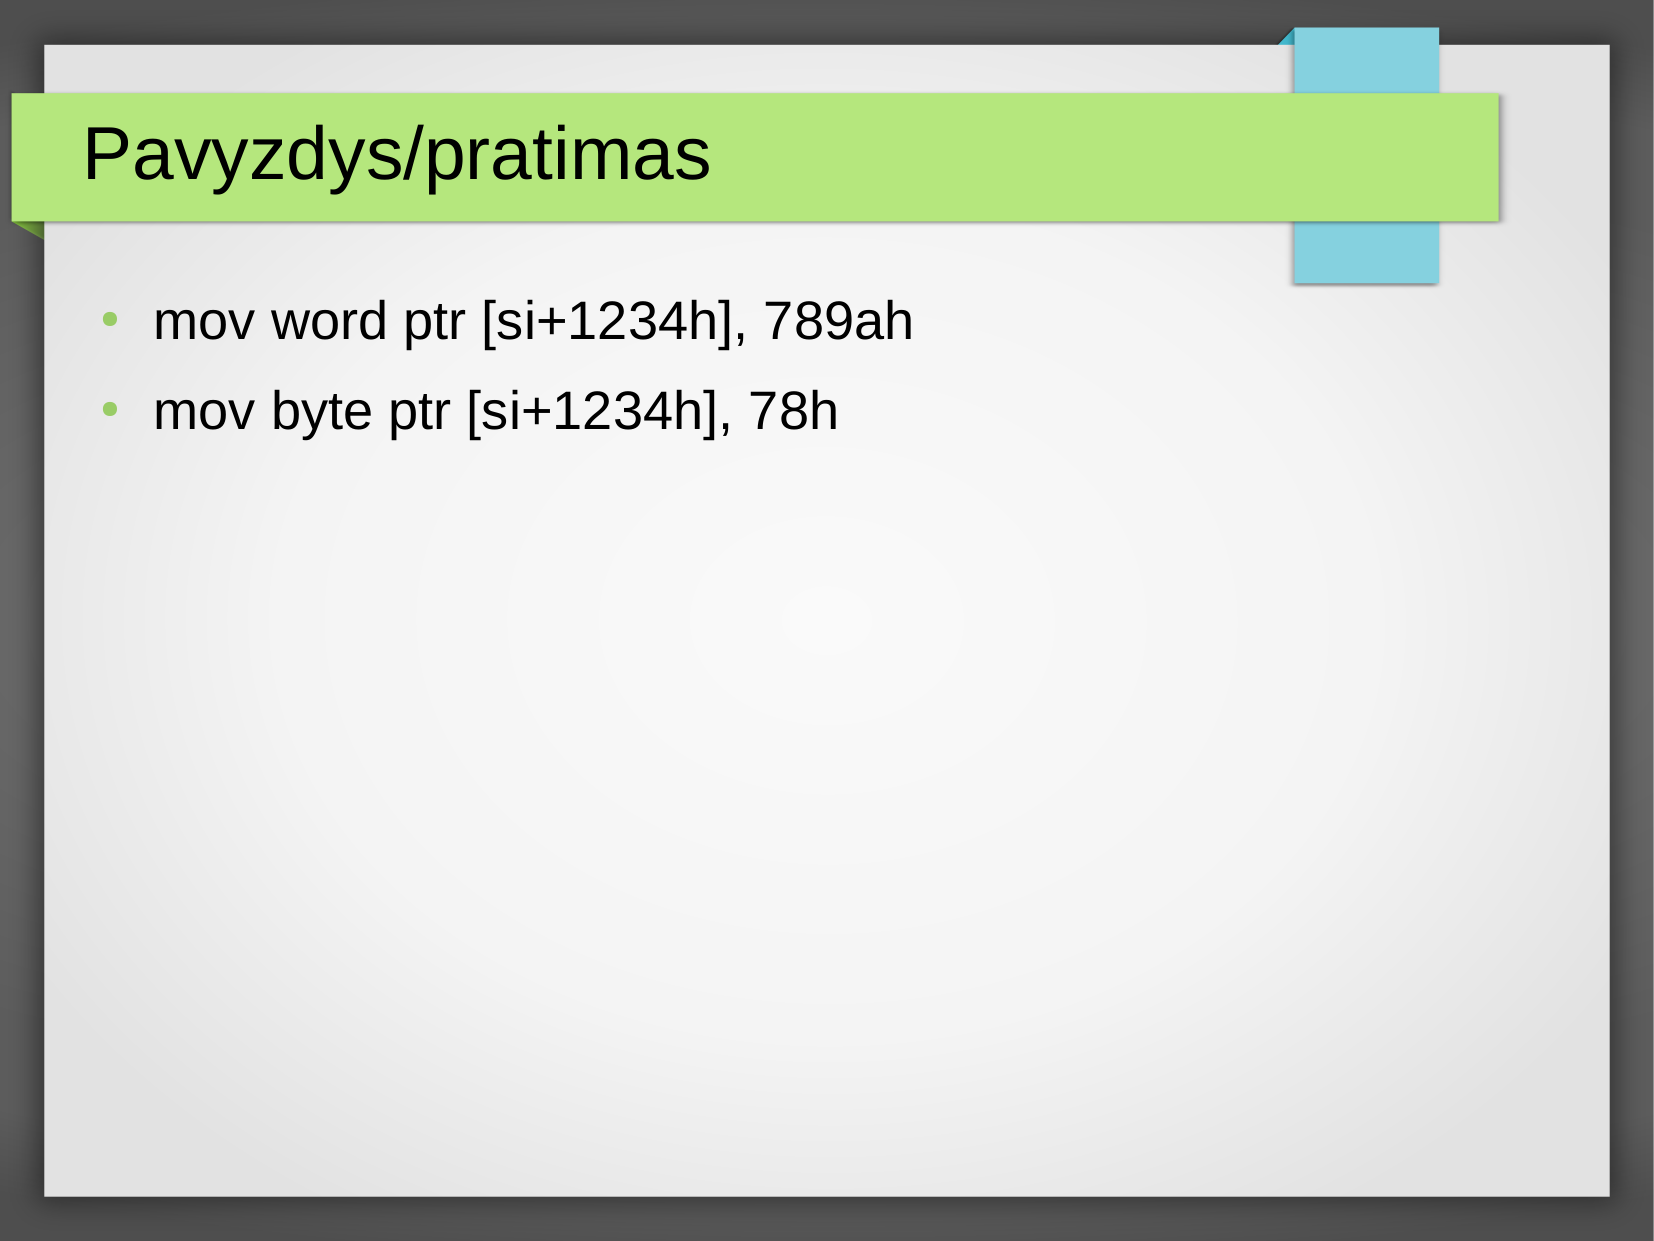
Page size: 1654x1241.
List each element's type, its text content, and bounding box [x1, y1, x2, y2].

picture [0, 0, 1654, 1241]
title Pavyzdys/pratimas [82, 94, 1264, 213]
list mov word ptr [si+1234h], 789ah mov byte ptr [si+1234h], 78h [82, 290, 1538, 995]
